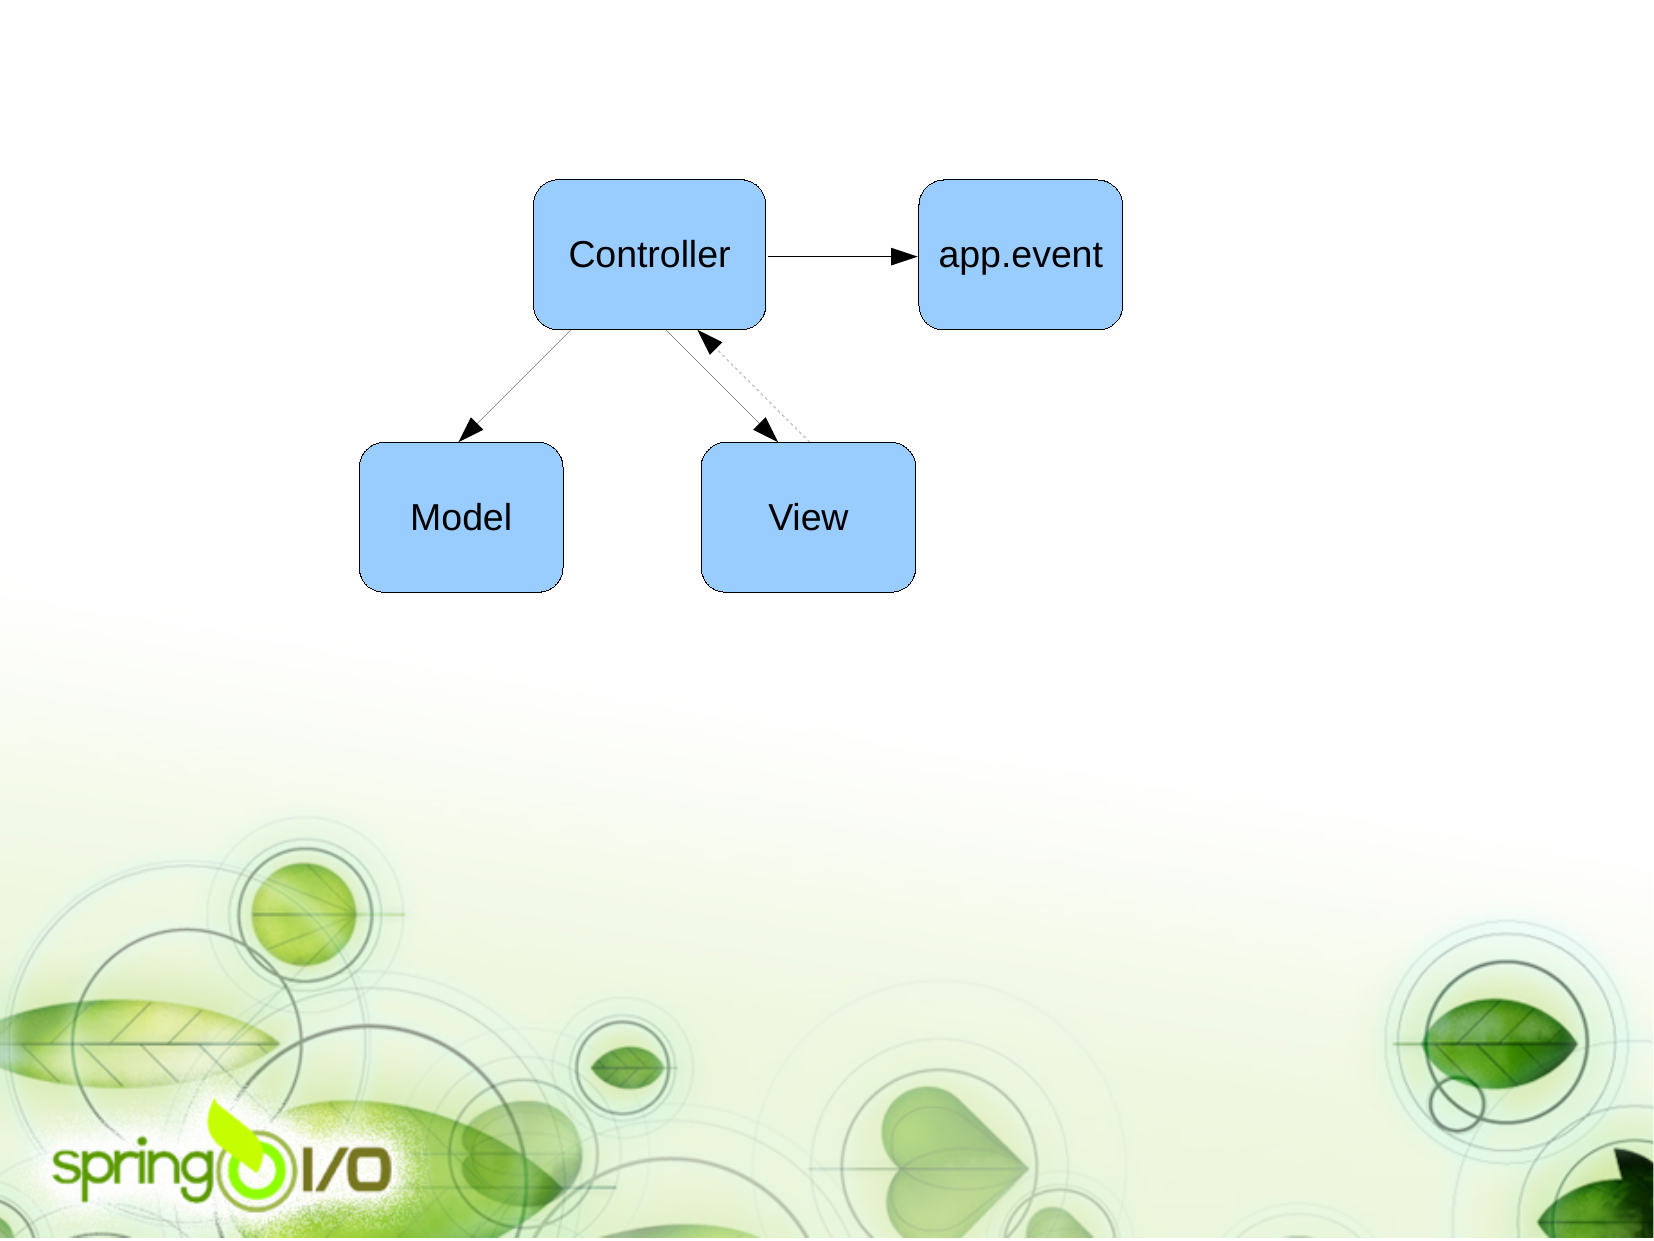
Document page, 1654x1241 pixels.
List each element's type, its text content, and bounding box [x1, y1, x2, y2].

text_box Controller [533, 179, 766, 330]
text_box View [701, 442, 916, 593]
text_box app.event [918, 179, 1123, 330]
picture [0, 0, 1654, 1238]
text_box Model [359, 442, 564, 593]
